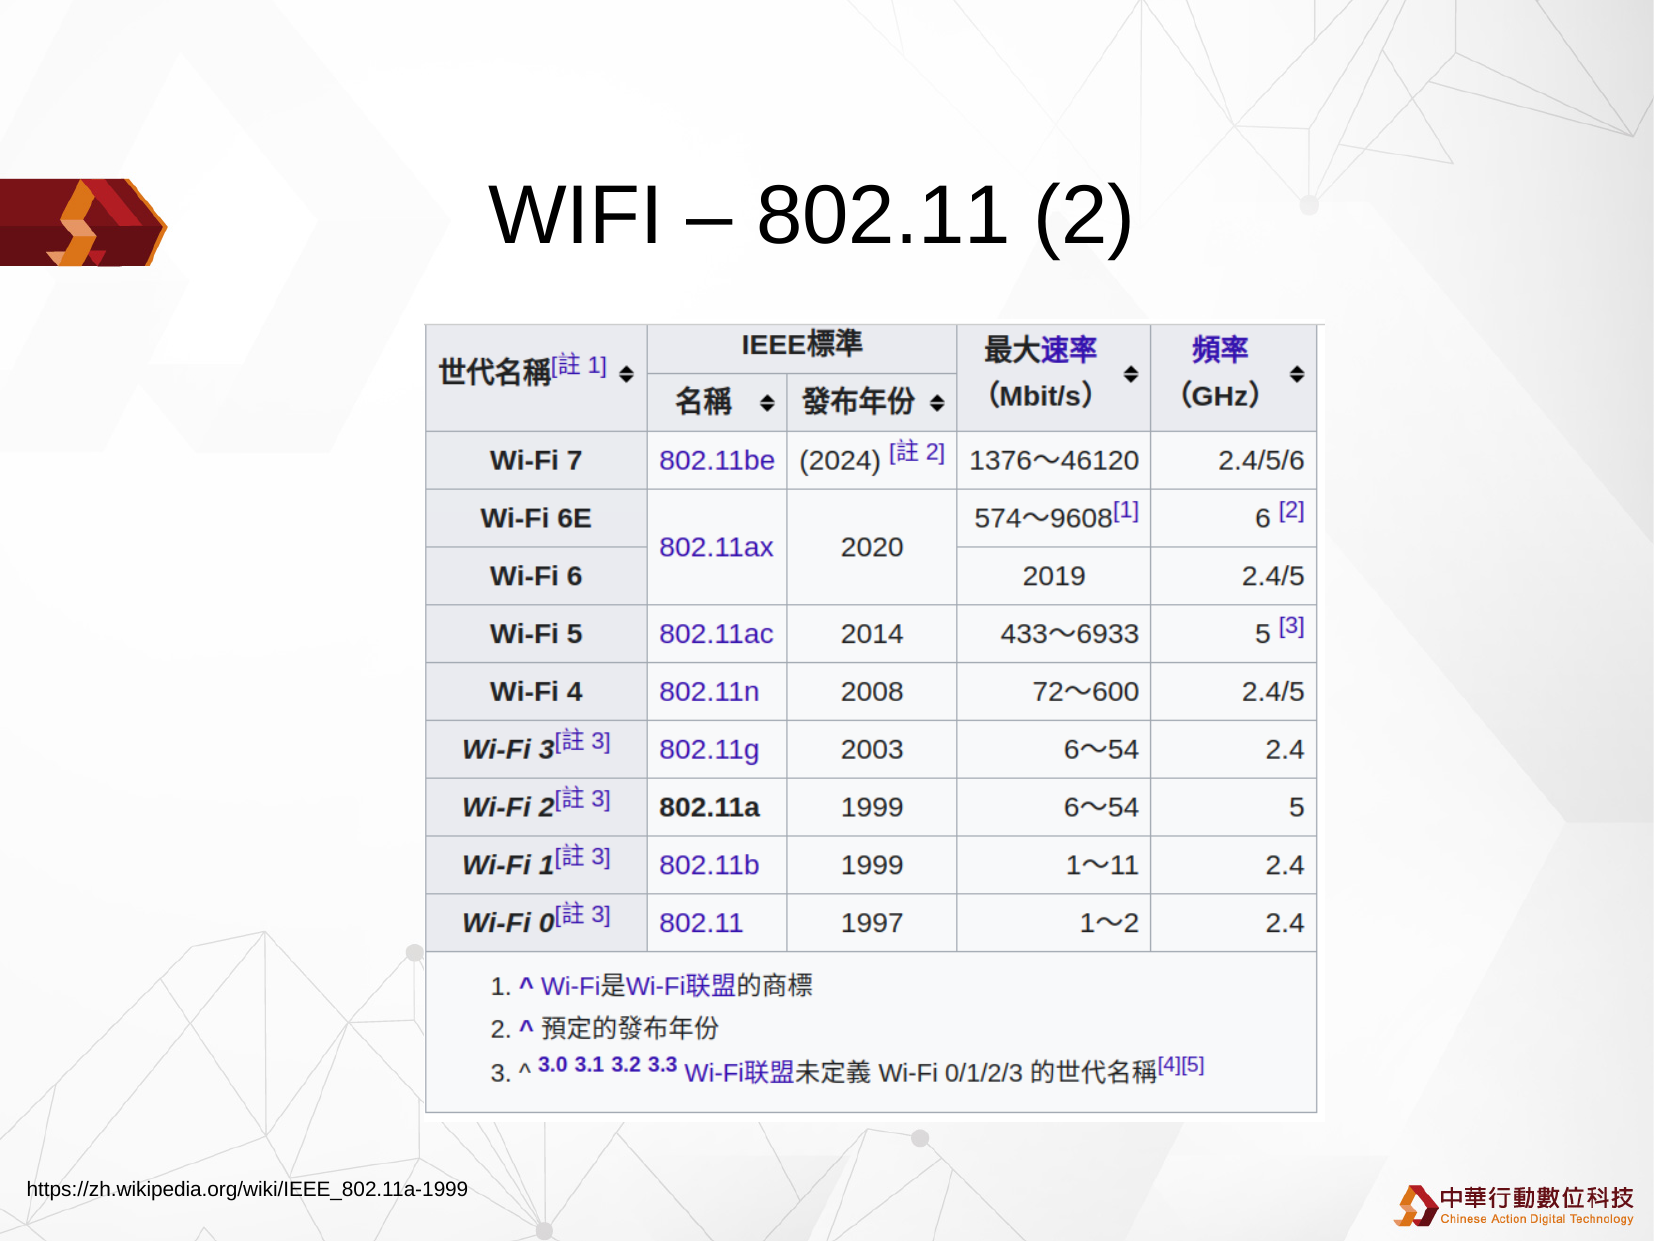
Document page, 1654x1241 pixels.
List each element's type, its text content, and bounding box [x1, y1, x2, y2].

title WIFI – 802.11 (2) [118, 112, 1506, 281]
text_box https://zh.wikipedia.org/wiki/IEEE_802.11a-1999 [11, 1170, 840, 1228]
picture [0, 0, 1654, 1241]
